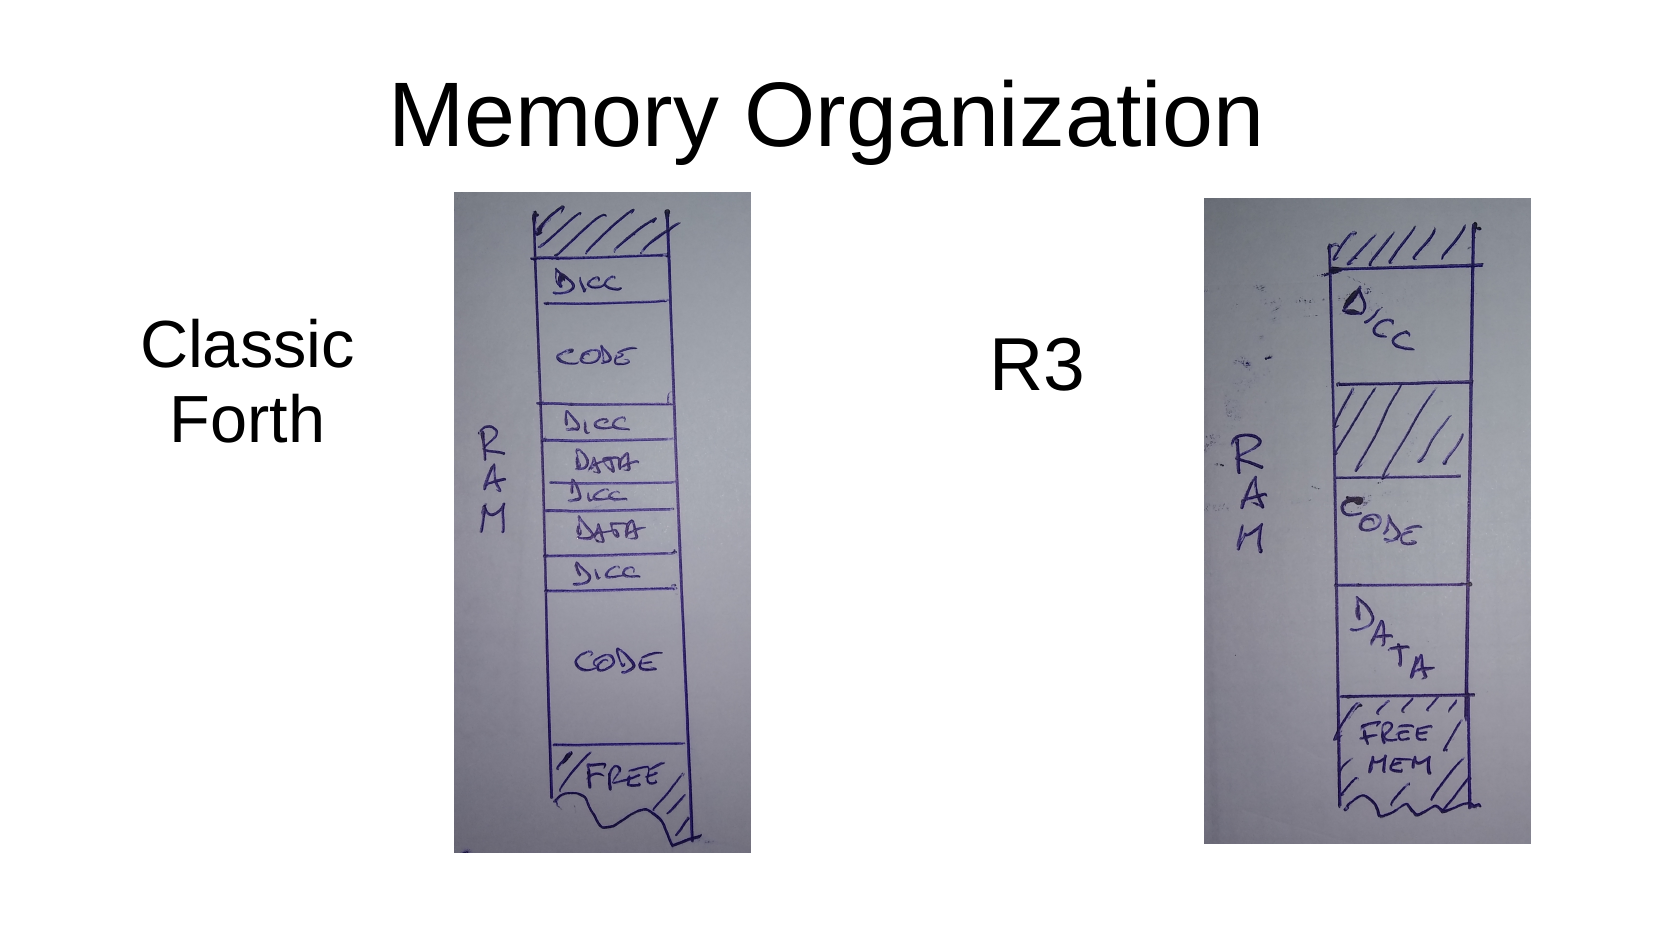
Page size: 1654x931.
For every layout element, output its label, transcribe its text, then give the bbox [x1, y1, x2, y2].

title Memory Organization [82, 37, 1571, 193]
picture [454, 192, 751, 853]
text_box R3 [975, 315, 1141, 436]
picture [1204, 198, 1531, 844]
text_box Classic Forth [120, 300, 376, 586]
